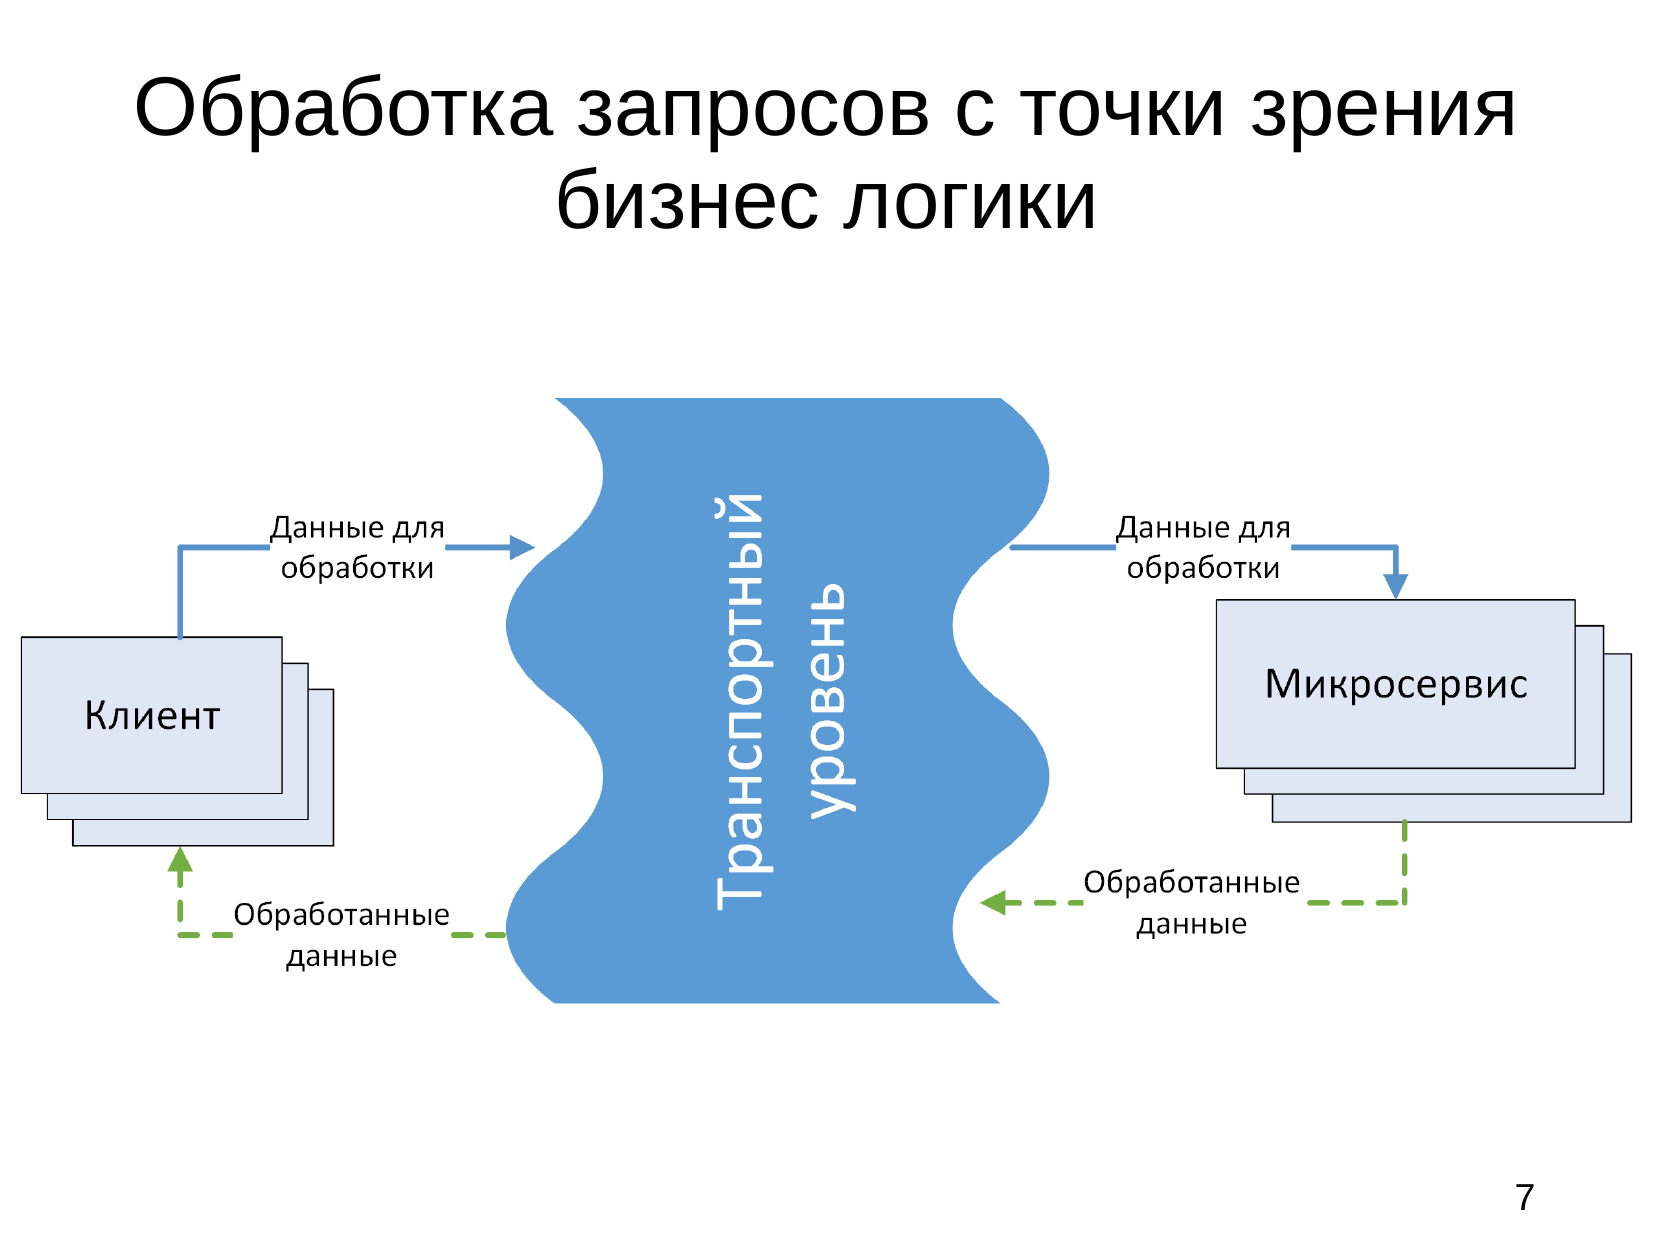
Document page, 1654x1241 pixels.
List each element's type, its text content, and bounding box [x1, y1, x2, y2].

text_box <номер> [1508, 1169, 1654, 1241]
picture [17, 397, 1635, 1004]
title Обработка запросов с точки зрения бизнес логики [82, 49, 1571, 257]
